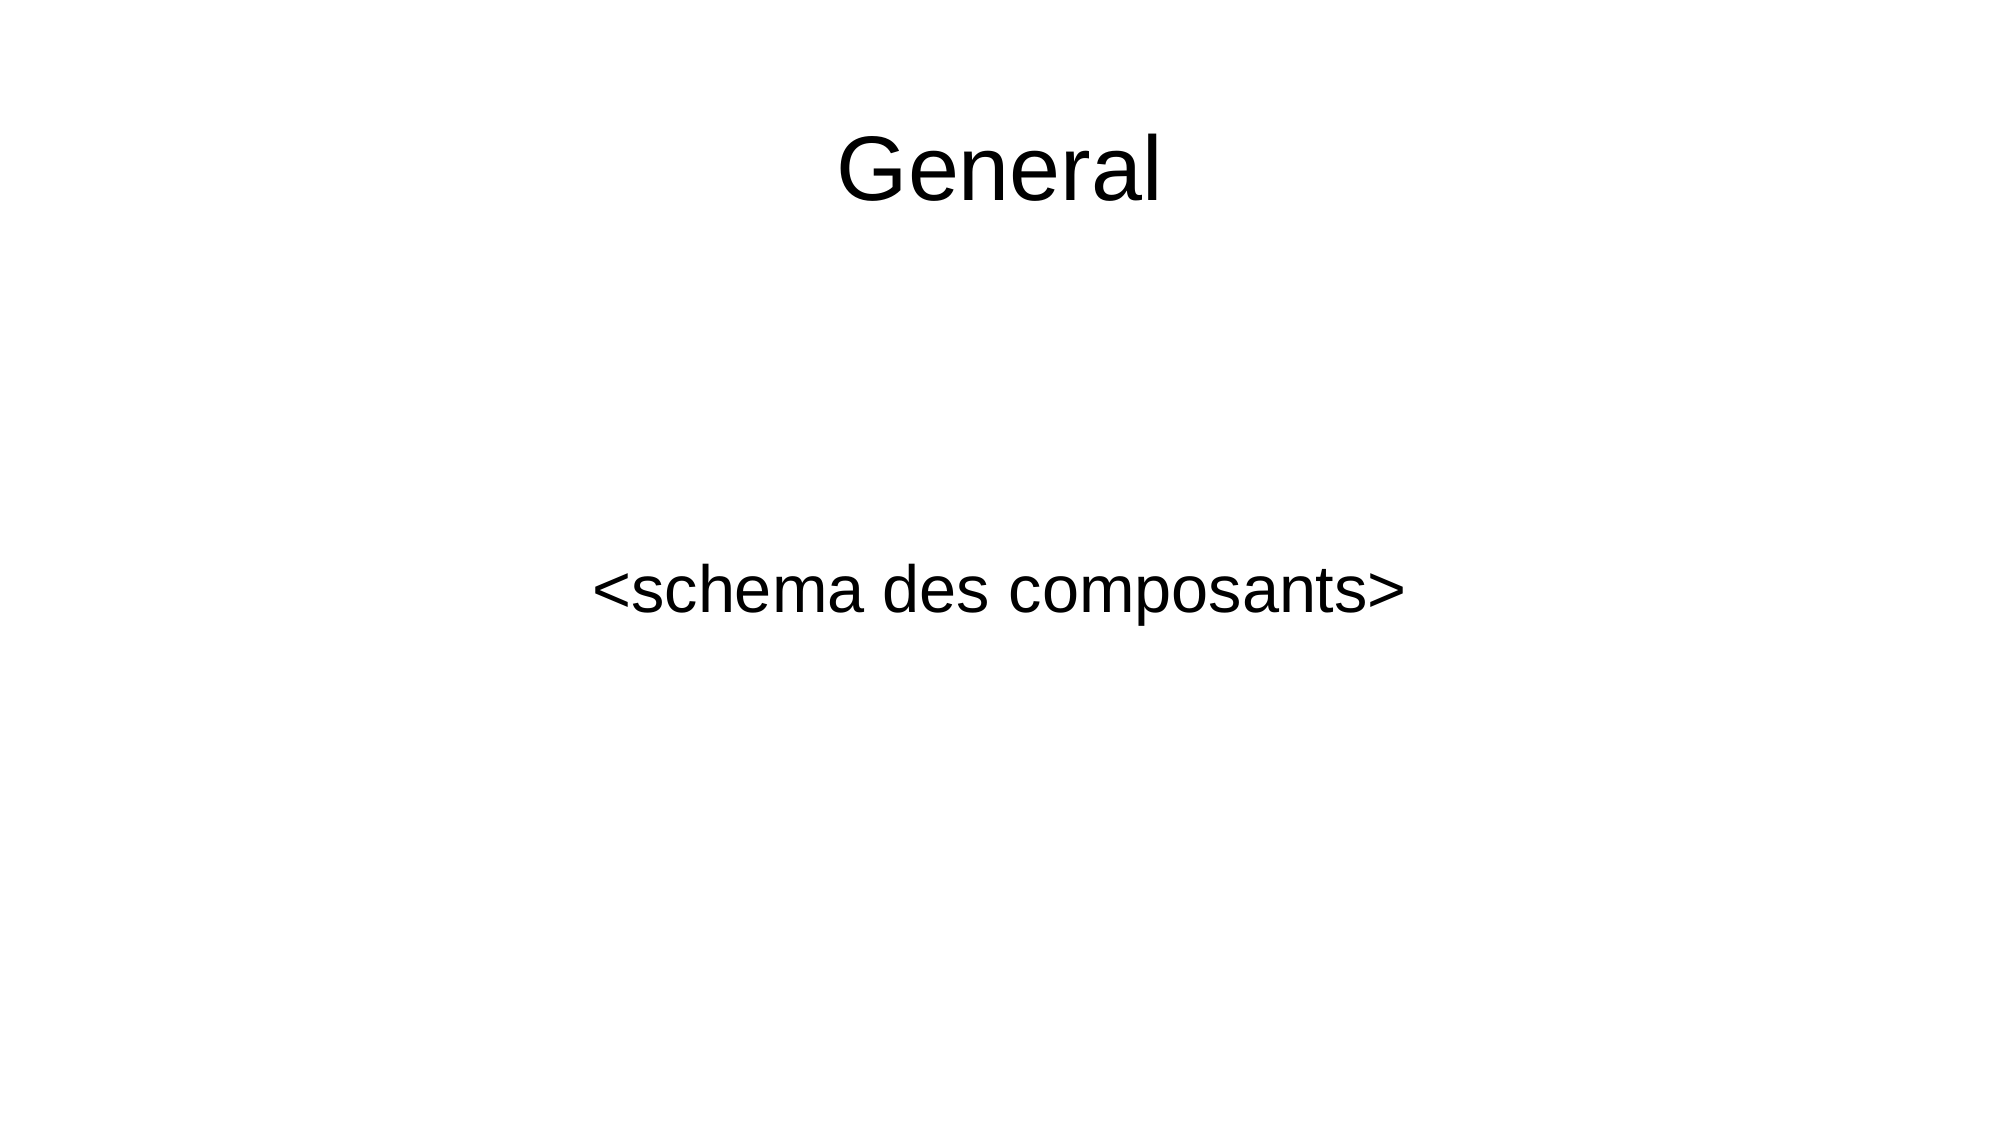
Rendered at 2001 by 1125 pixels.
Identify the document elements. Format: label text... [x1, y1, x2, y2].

subtitle <schema des composants> [99, 263, 1900, 916]
title General [137, 59, 1863, 263]
